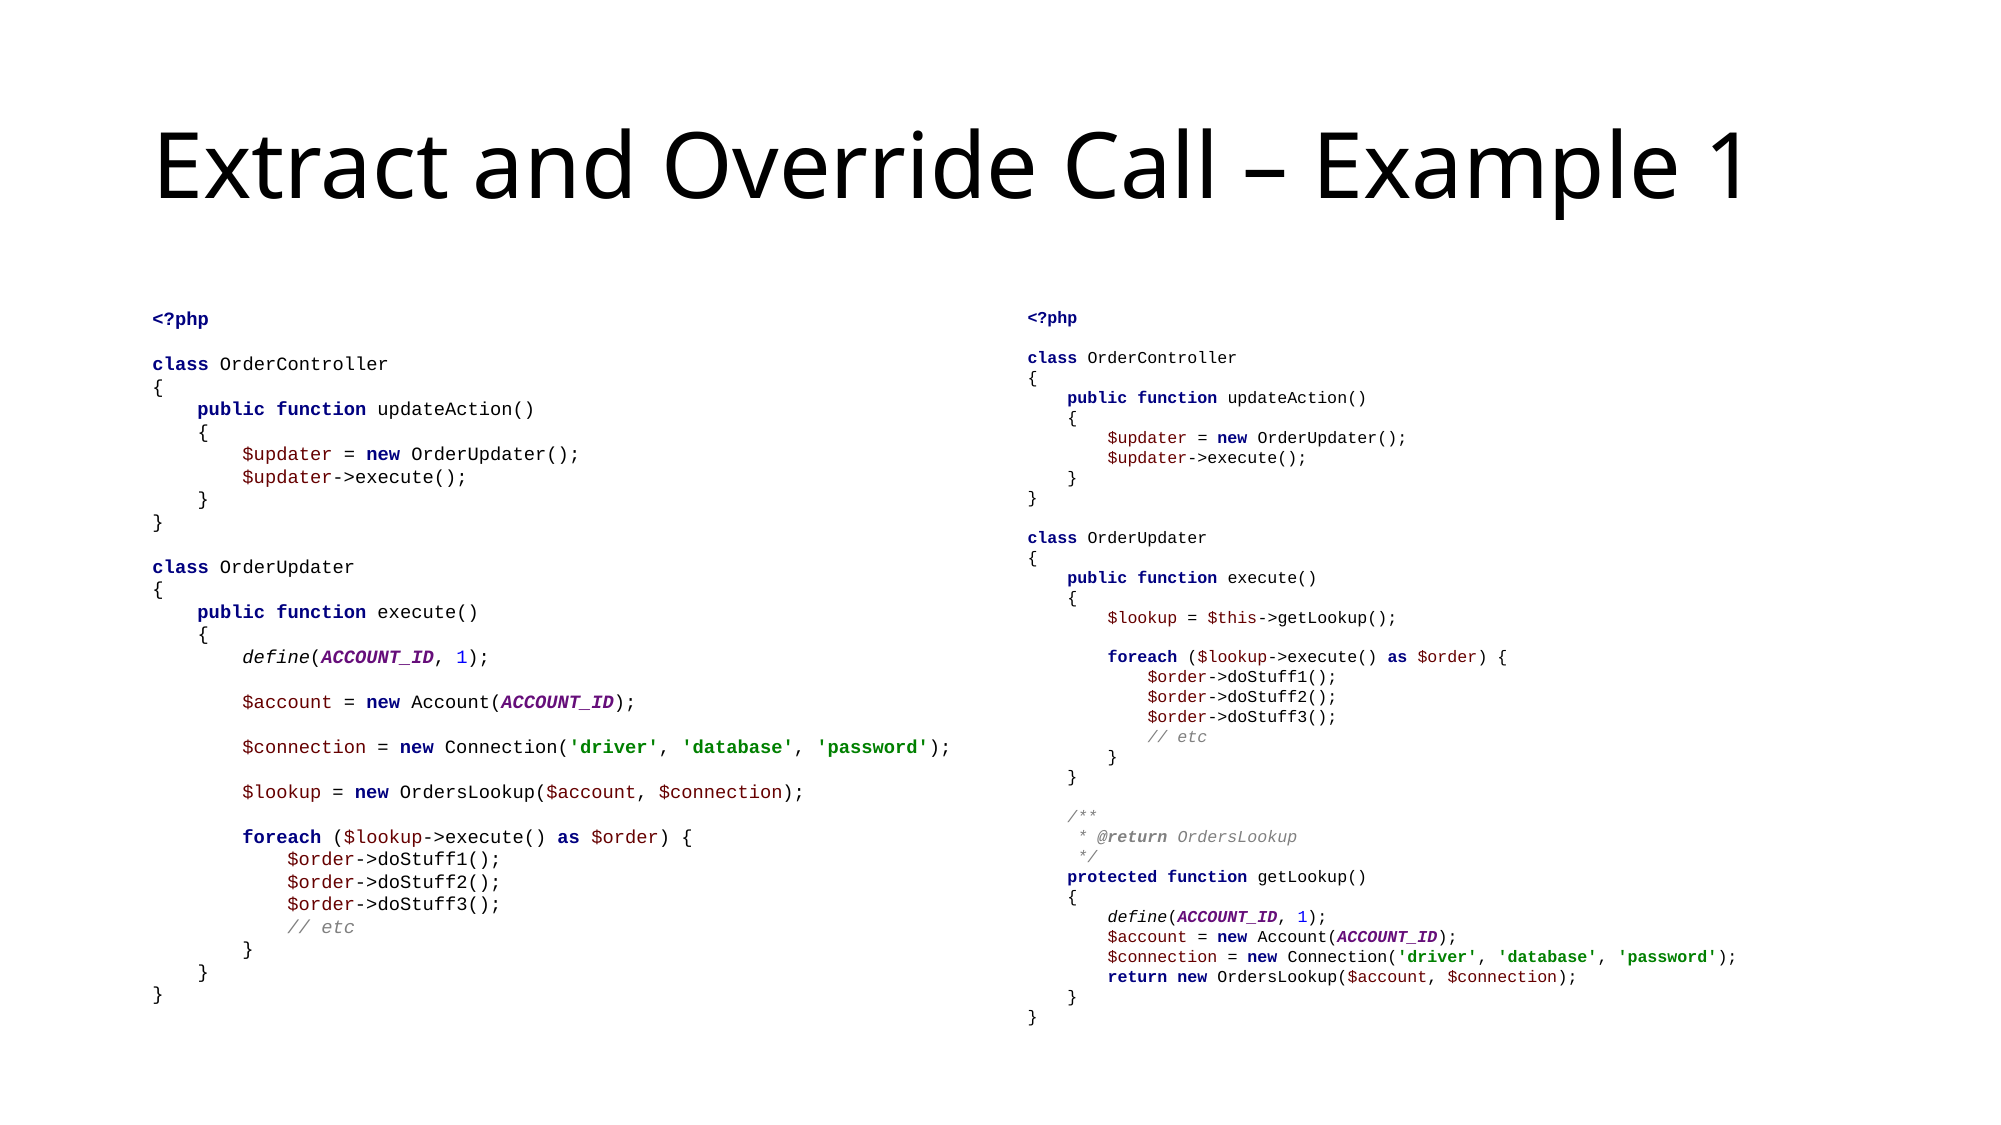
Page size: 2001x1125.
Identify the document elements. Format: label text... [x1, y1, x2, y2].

list <?php class OrderController { public function updateAction() { $updater = new OrderUpdater(); $updater->execute(); } } class OrderUpdater { public function execute() { define(ACCOUNT_ID, 1); $account = new Account(ACCOUNT_ID); $connection = new Connection('driver', 'database', 'password'); $lookup = new OrdersLookup($account, $connection); foreach ($lookup->execute() as $order) { $order->doStuff1(); $order->doStuff2(); $order->doStuff3(); // etc } } } [137, 299, 971, 1042]
list <?php class OrderController { public function updateAction() { $updater = new OrderUpdater(); $updater->execute(); } } class OrderUpdater { public function execute() { $lookup = $this->getLookup(); foreach ($lookup->execute() as $order) { $order->doStuff1(); $order->doStuff2(); $order->doStuff3(); // etc } } /** * @return OrdersLookup */ protected function getLookup() { define(ACCOUNT_ID, 1); $account = new Account(ACCOUNT_ID); $connection = new Connection('driver', 'database', 'password'); return new OrdersLookup($account, $connection); } } [1012, 299, 1753, 1062]
title Extract and Override Call – Example 1 [137, 59, 1863, 278]
